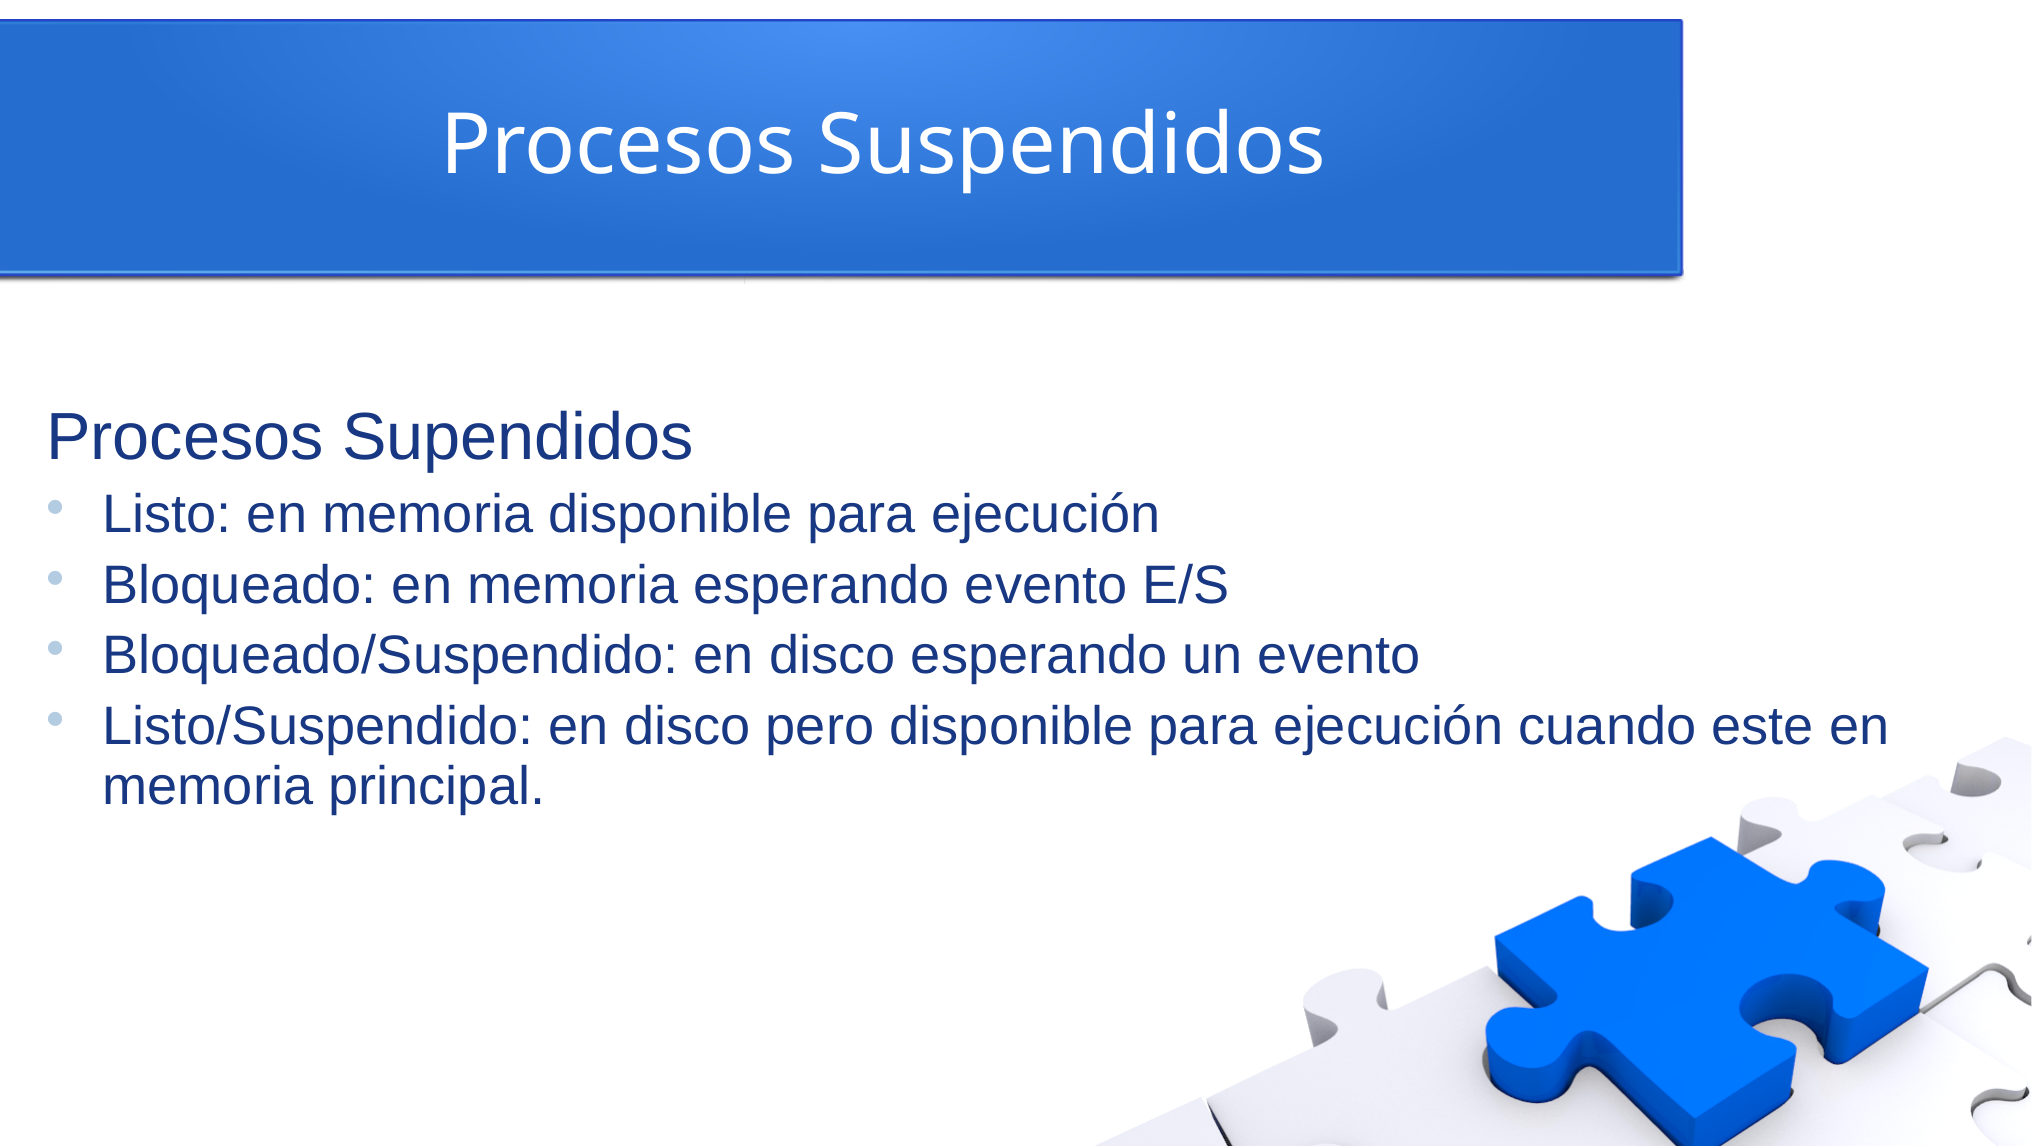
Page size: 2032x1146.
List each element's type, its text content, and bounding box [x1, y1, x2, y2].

text_box Procesos Supendidos Listo: en memoria disponible para ejecución Bloqueado: en memoria esperando evento E/S Bloqueado/Suspendido: en disco esperando un evento Listo/Suspendido: en disco pero disponible para ejecución cuando este en memoria principal. [31, 354, 1914, 886]
title Procesos Suspendidos [101, 45, 1666, 237]
picture [1071, 605, 2032, 1146]
picture [0, 19, 1689, 284]
